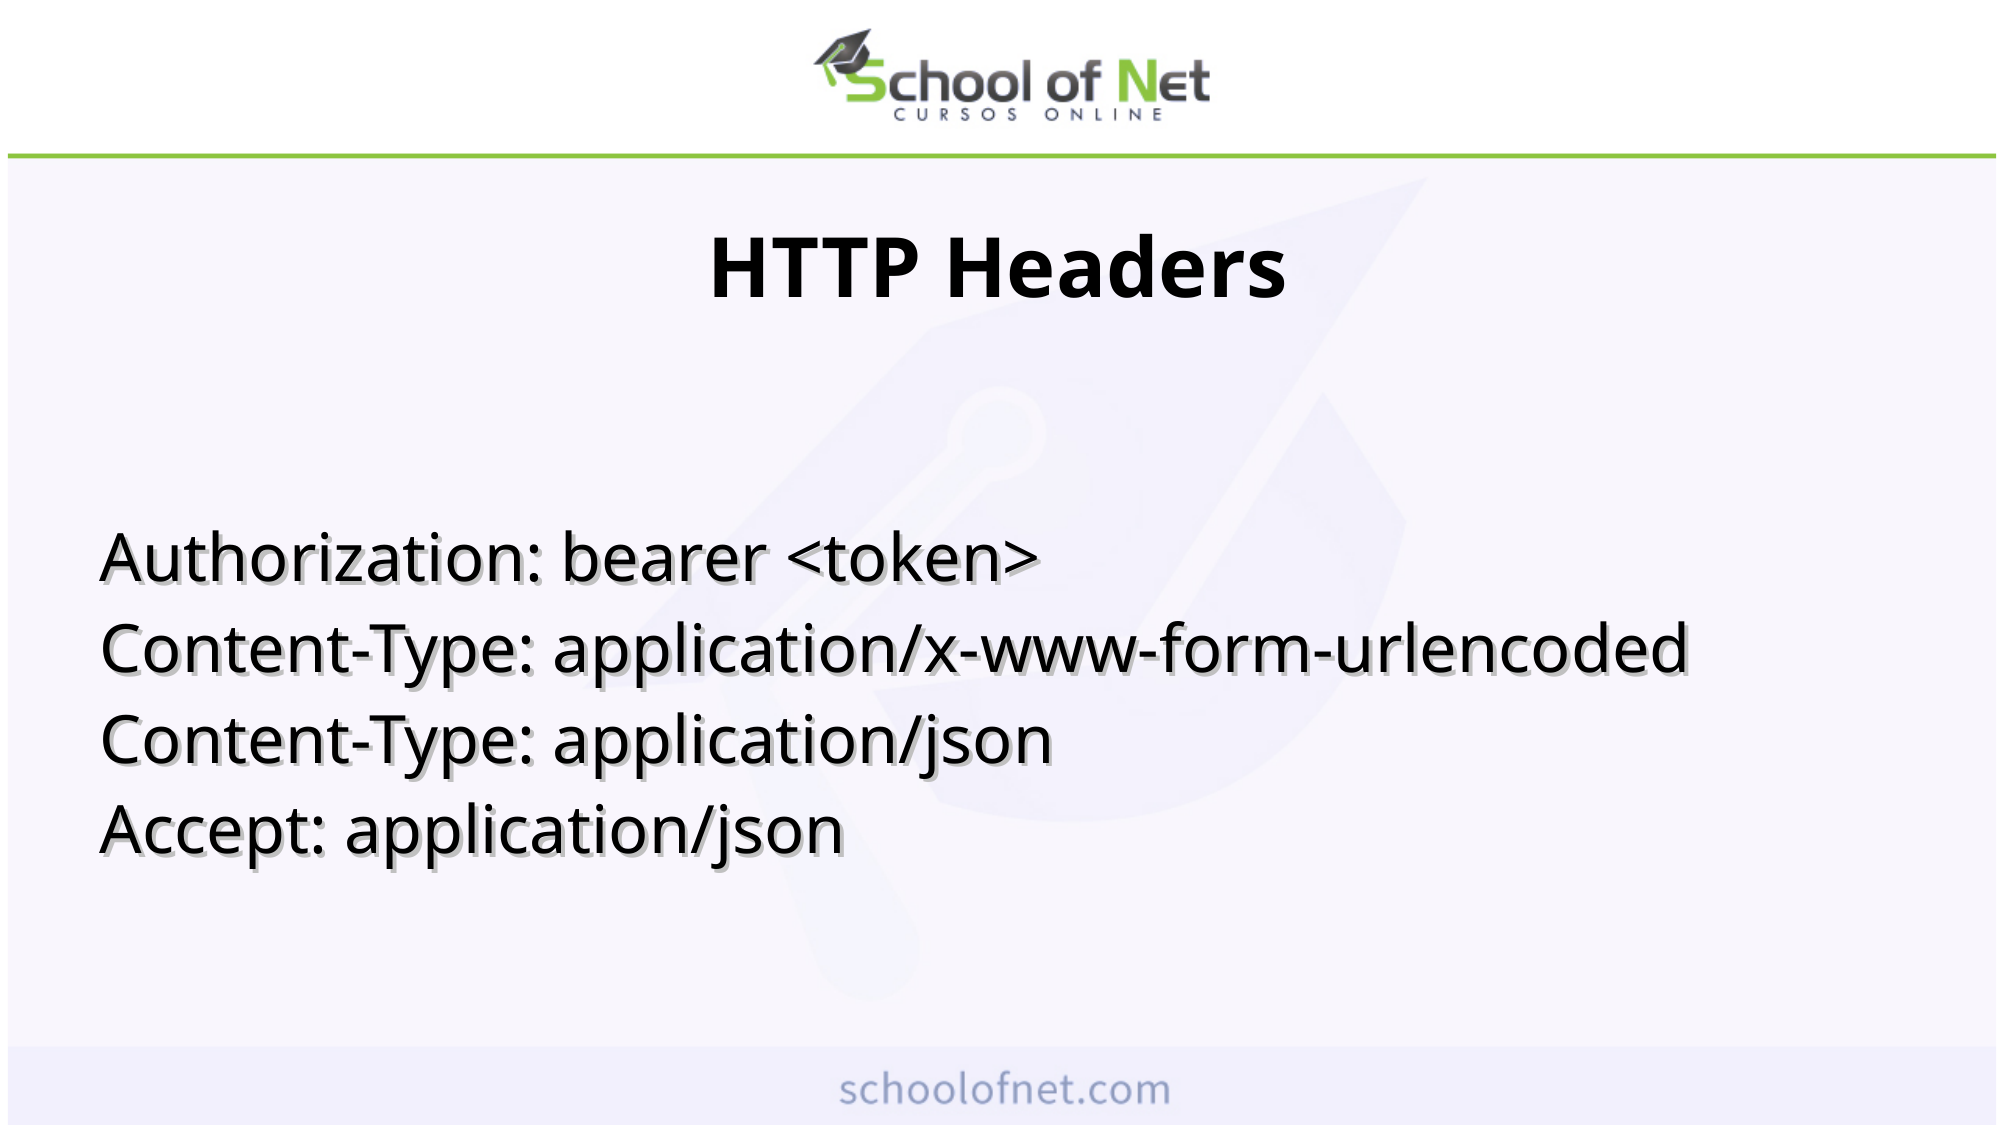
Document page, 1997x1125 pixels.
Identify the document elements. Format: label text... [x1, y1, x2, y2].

title HTTP Headers [99, 171, 1897, 360]
picture [7, 5, 1997, 1125]
subtitle Authorization: bearer <token> Content-Type: application/x-www-form-urlencoded Content-Type: application/json Accept: application/json [99, 377, 1897, 1006]
